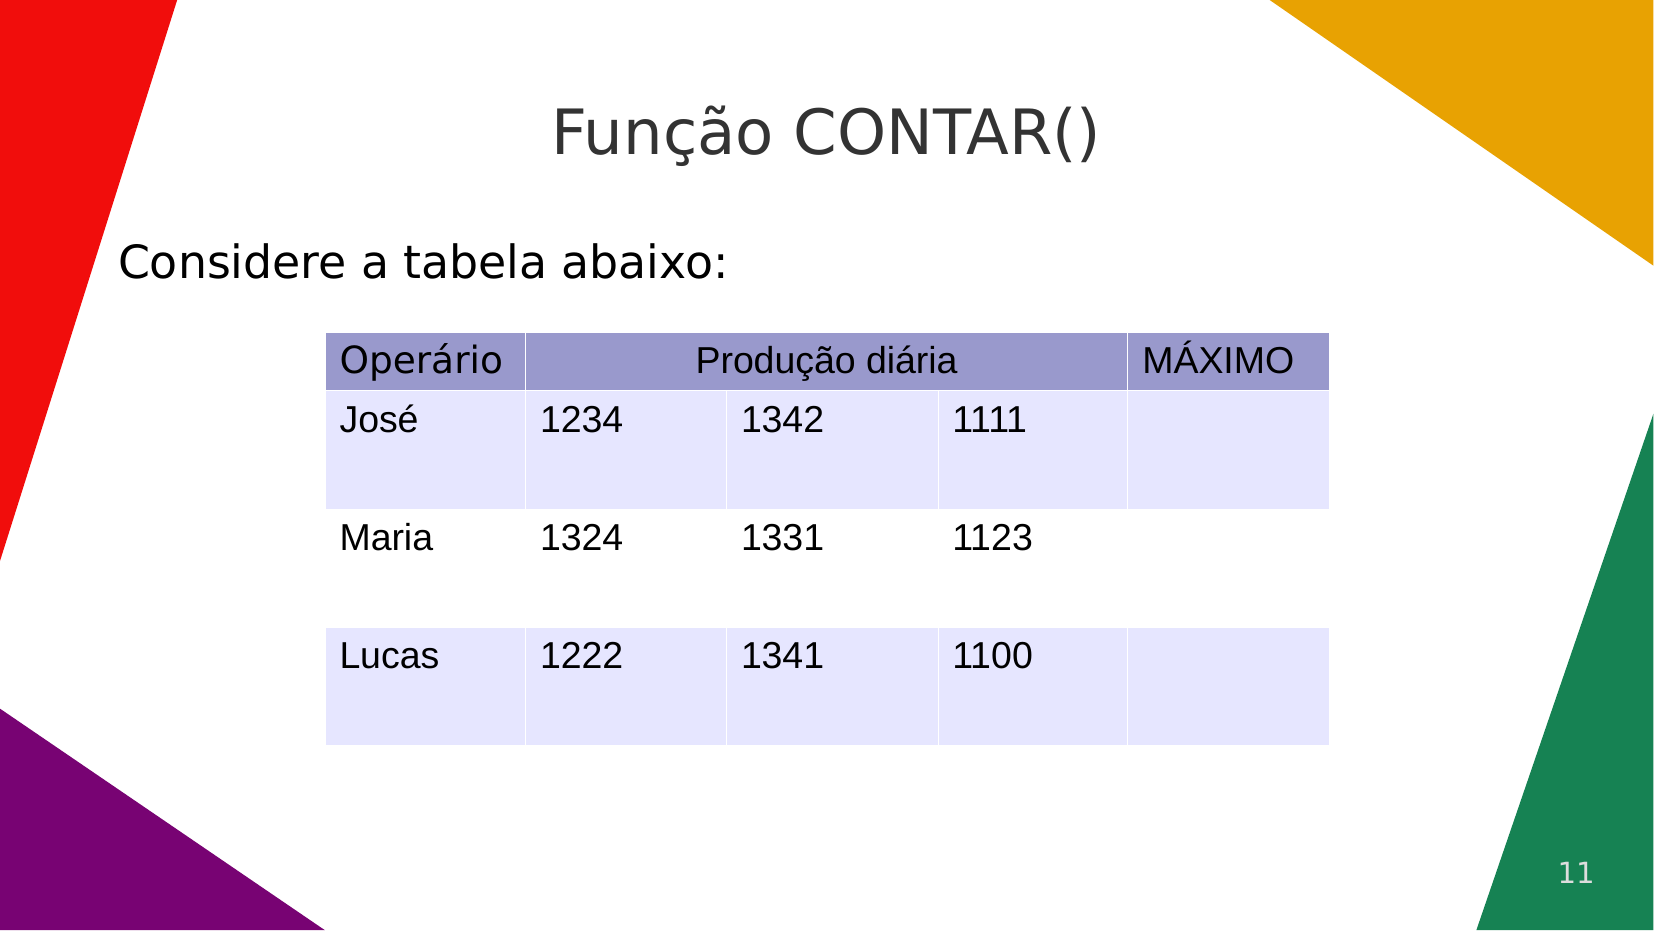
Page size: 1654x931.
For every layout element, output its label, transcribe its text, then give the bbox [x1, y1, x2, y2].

table_cell 1100 [939, 628, 1127, 745]
table_cell [1128, 746, 1329, 861]
table_cell [939, 746, 1127, 861]
table_header Produção diária [526, 333, 1127, 390]
table_cell Maria [326, 510, 525, 627]
table_header MÁXIMO [1128, 333, 1329, 390]
table_cell 1324 [526, 510, 726, 627]
table_cell [326, 746, 525, 861]
title Função CONTAR() [118, 59, 1536, 207]
table_cell 1123 [939, 510, 1127, 627]
list Considere a tabela abaixo: [118, 236, 1536, 827]
table_cell [526, 746, 726, 861]
table_cell [1128, 510, 1329, 627]
table_cell Lucas [326, 628, 525, 745]
table_cell [1128, 628, 1329, 745]
table_cell 1111 [939, 391, 1127, 509]
table_cell 1342 [727, 391, 938, 509]
table_cell José [326, 391, 525, 509]
table_cell [1128, 391, 1329, 509]
table_cell 1331 [727, 510, 938, 627]
table_cell 1341 [727, 628, 938, 745]
table_header Operário [326, 333, 525, 390]
table_cell 1234 [526, 391, 726, 509]
table_cell [727, 746, 938, 861]
table_cell 1222 [526, 628, 726, 745]
